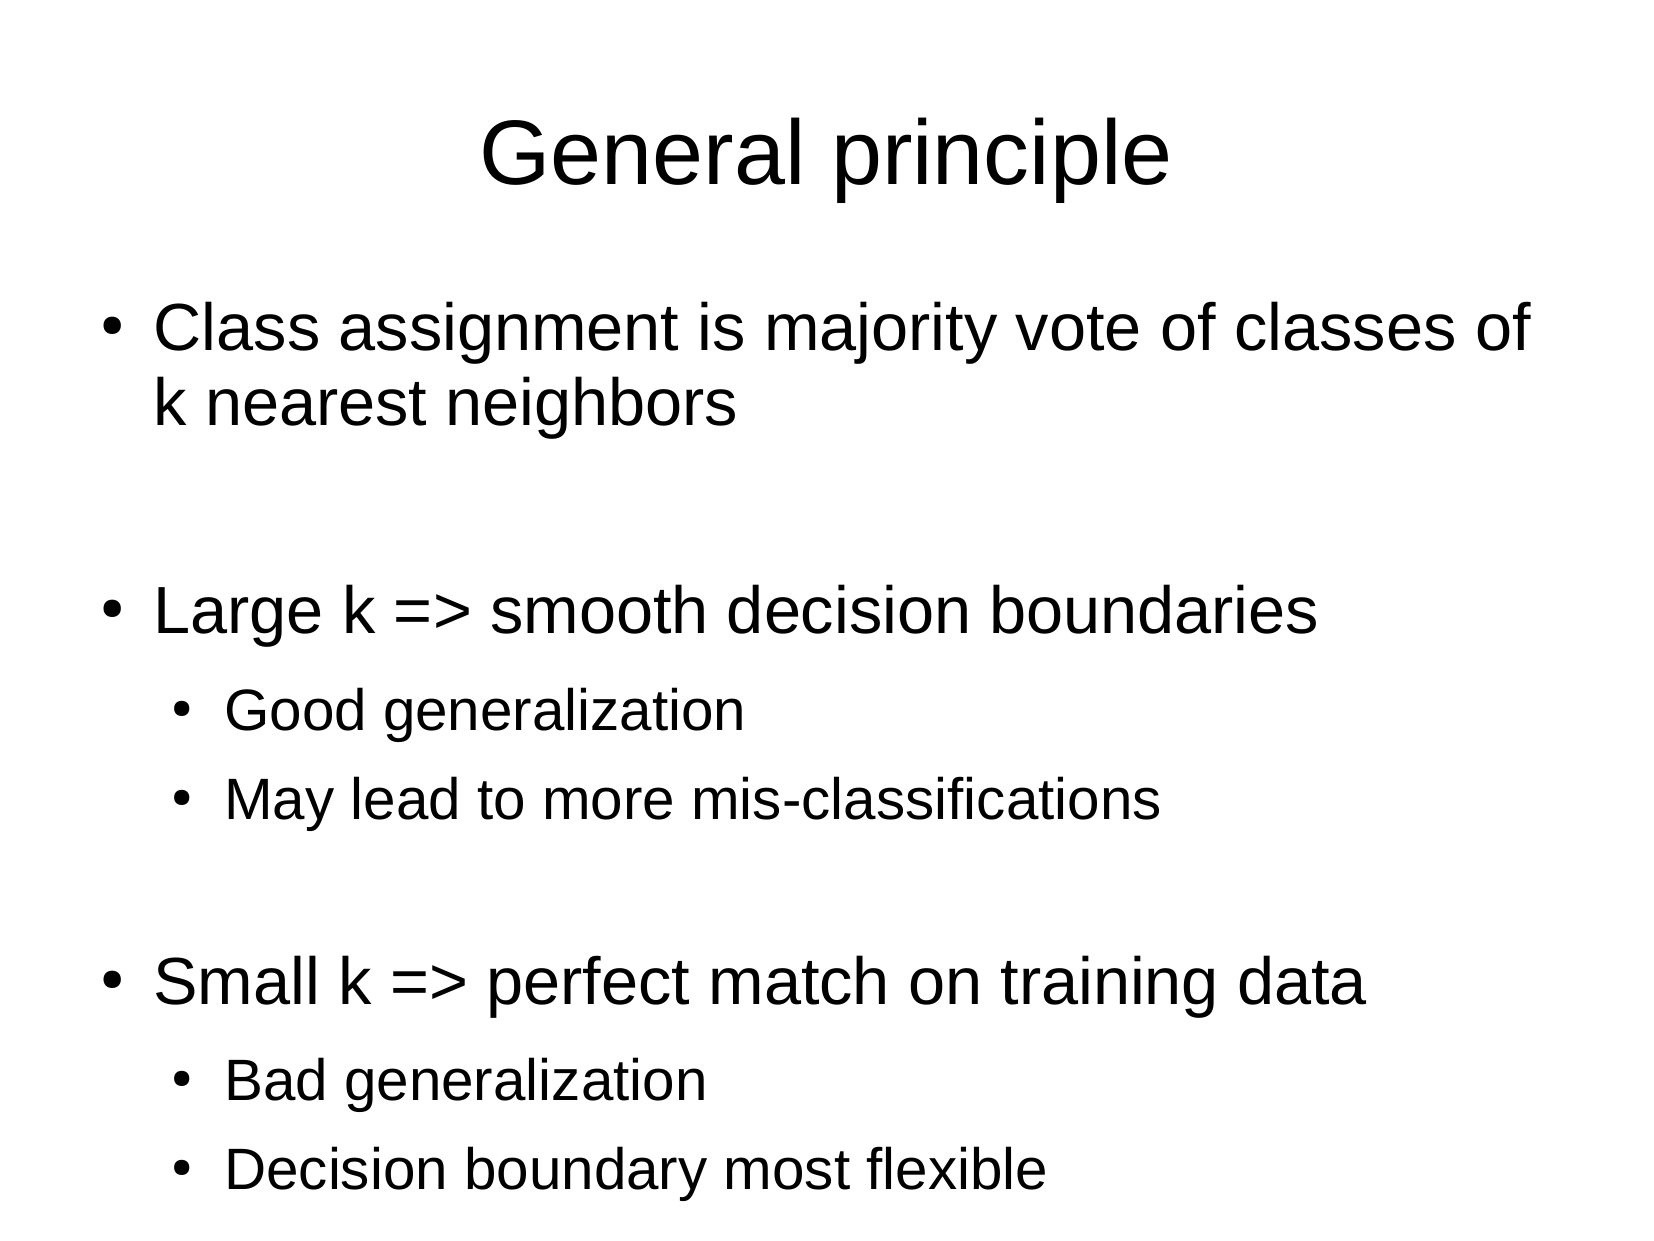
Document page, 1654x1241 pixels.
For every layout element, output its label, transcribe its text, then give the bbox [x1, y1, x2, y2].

list Class assignment is majority vote of classes of k nearest neighbors Large k => smooth decision boundaries Good generalization May lead to more mis-classifications Small k => perfect match on training data Bad generalization Decision boundary most flexible [82, 290, 1571, 1109]
title General principle [82, 56, 1571, 250]
